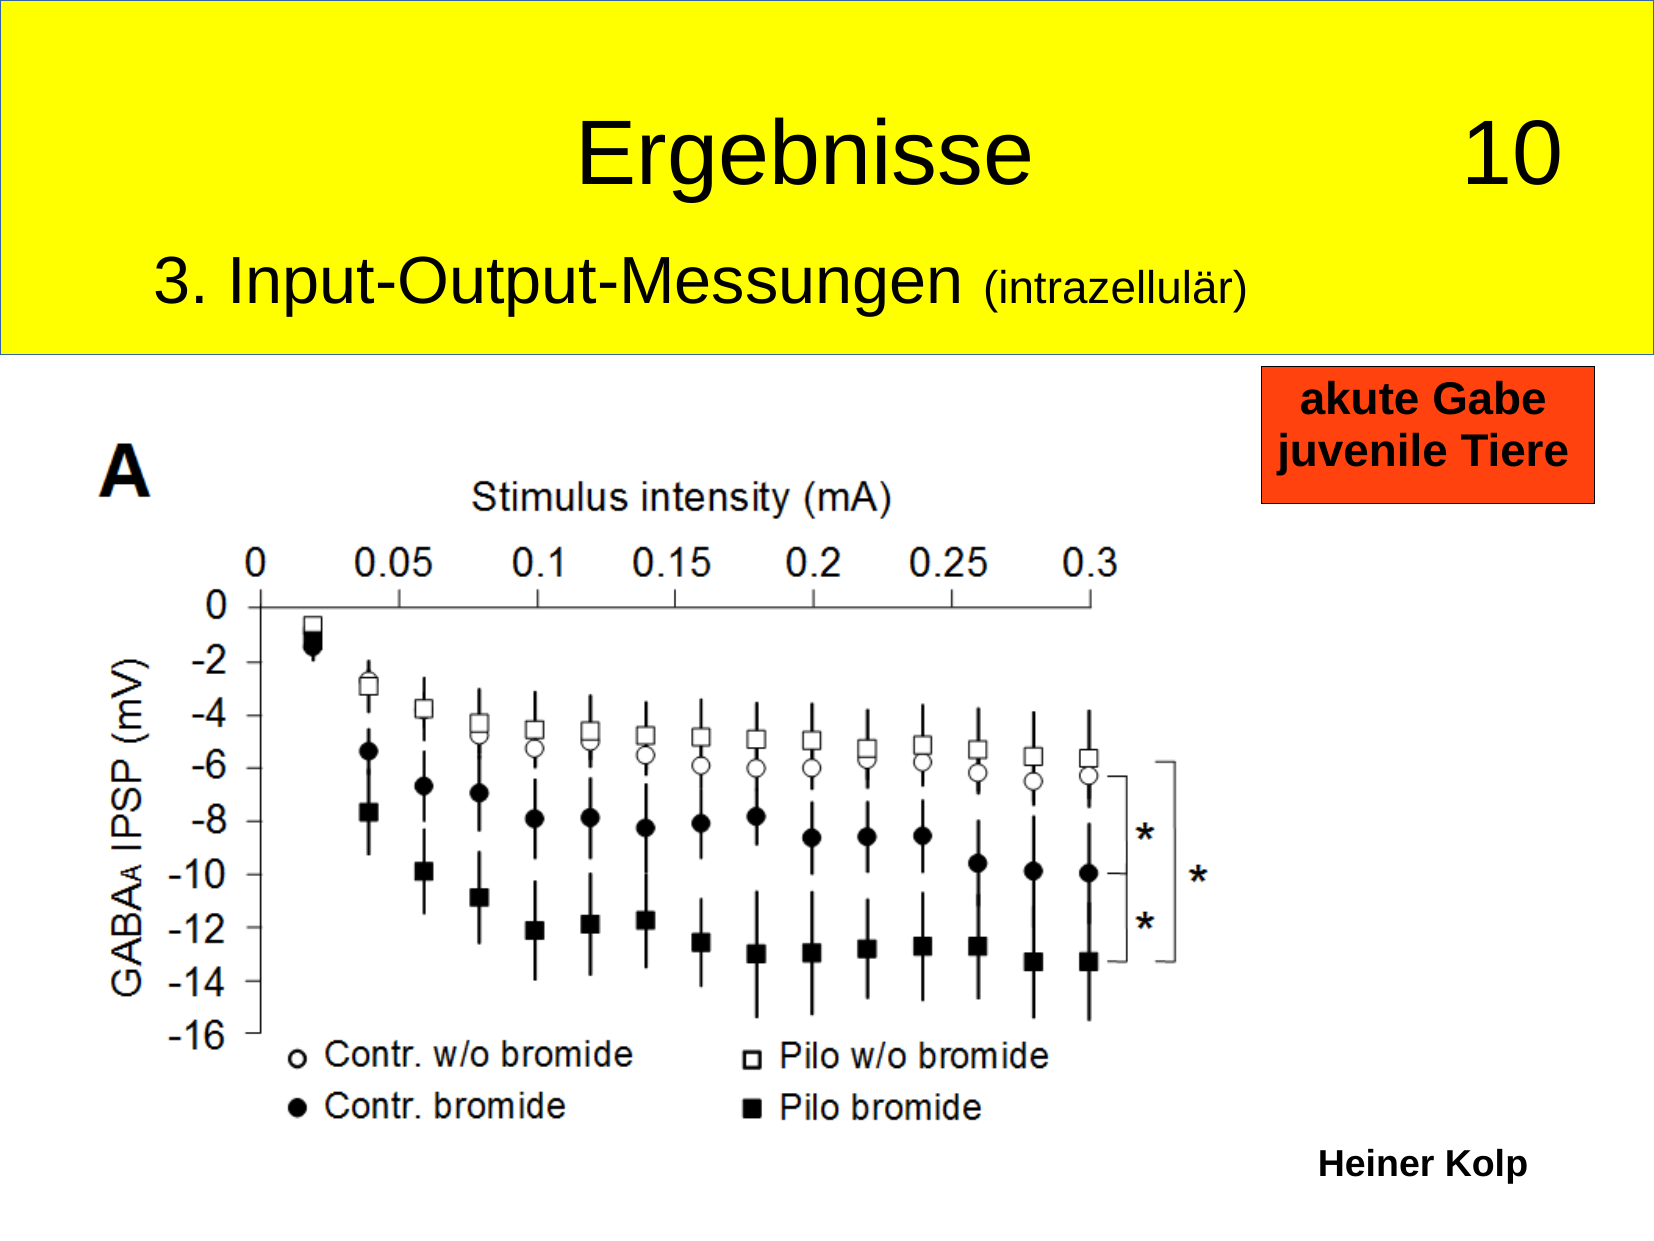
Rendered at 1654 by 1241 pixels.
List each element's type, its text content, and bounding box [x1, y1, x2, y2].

text_box akute Gabe juvenile Tiere Heiner Kolp [1251, 366, 1595, 1217]
title Ergebnisse <Foliennummer> [59, 49, 1571, 257]
list 3. Input-Output-Messungen (intrazellulär) [82, 257, 1571, 343]
picture [96, 436, 1217, 1139]
text_box [0, 0, 1654, 355]
